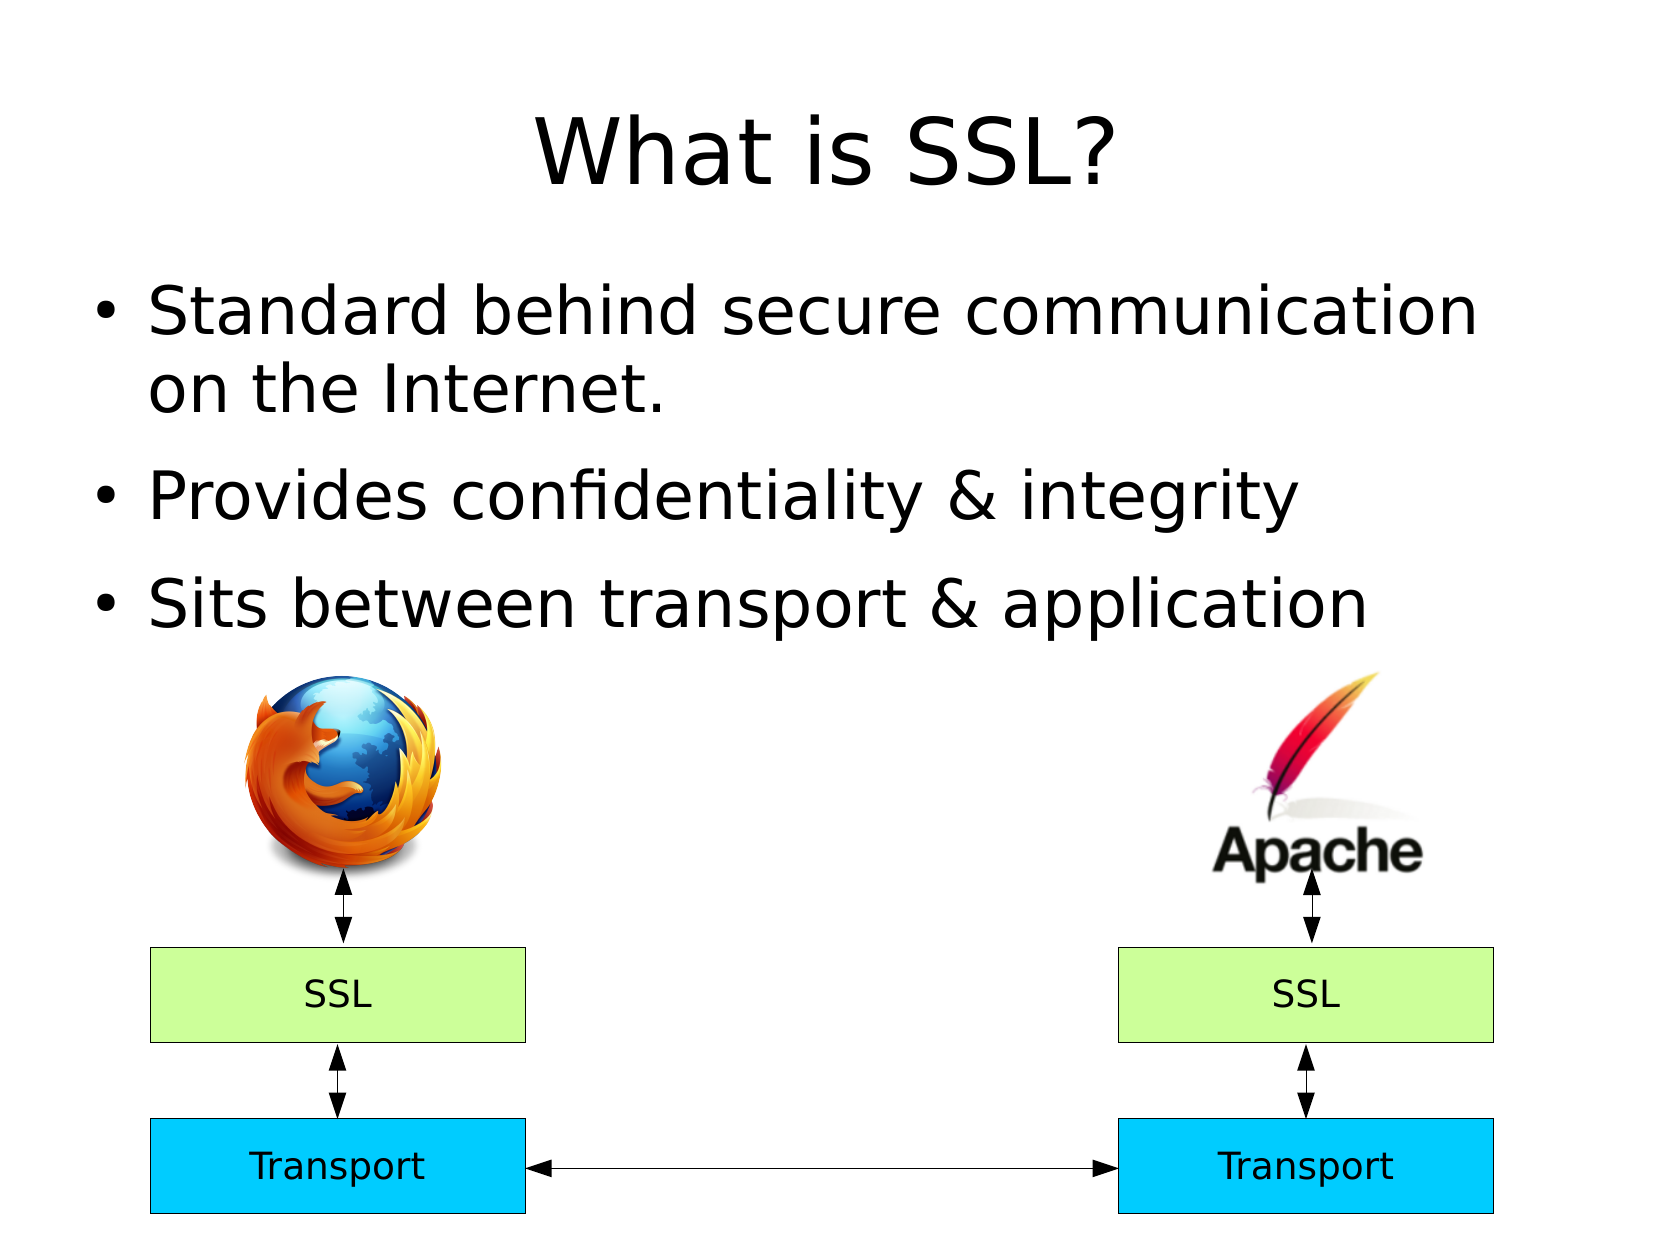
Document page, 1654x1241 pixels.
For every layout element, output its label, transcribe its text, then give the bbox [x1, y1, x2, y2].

text_box Transport [150, 1118, 526, 1214]
text_box SSL [1118, 947, 1494, 1043]
picture [1200, 667, 1448, 889]
title What is SSL? [82, 56, 1571, 250]
text_box SSL [150, 947, 526, 1043]
picture [196, 636, 488, 916]
text_box Transport [1118, 1118, 1494, 1214]
list Standard behind secure communication on the Internet. Provides confidentiality & integrity Sits between transport & application [76, 272, 1565, 1092]
